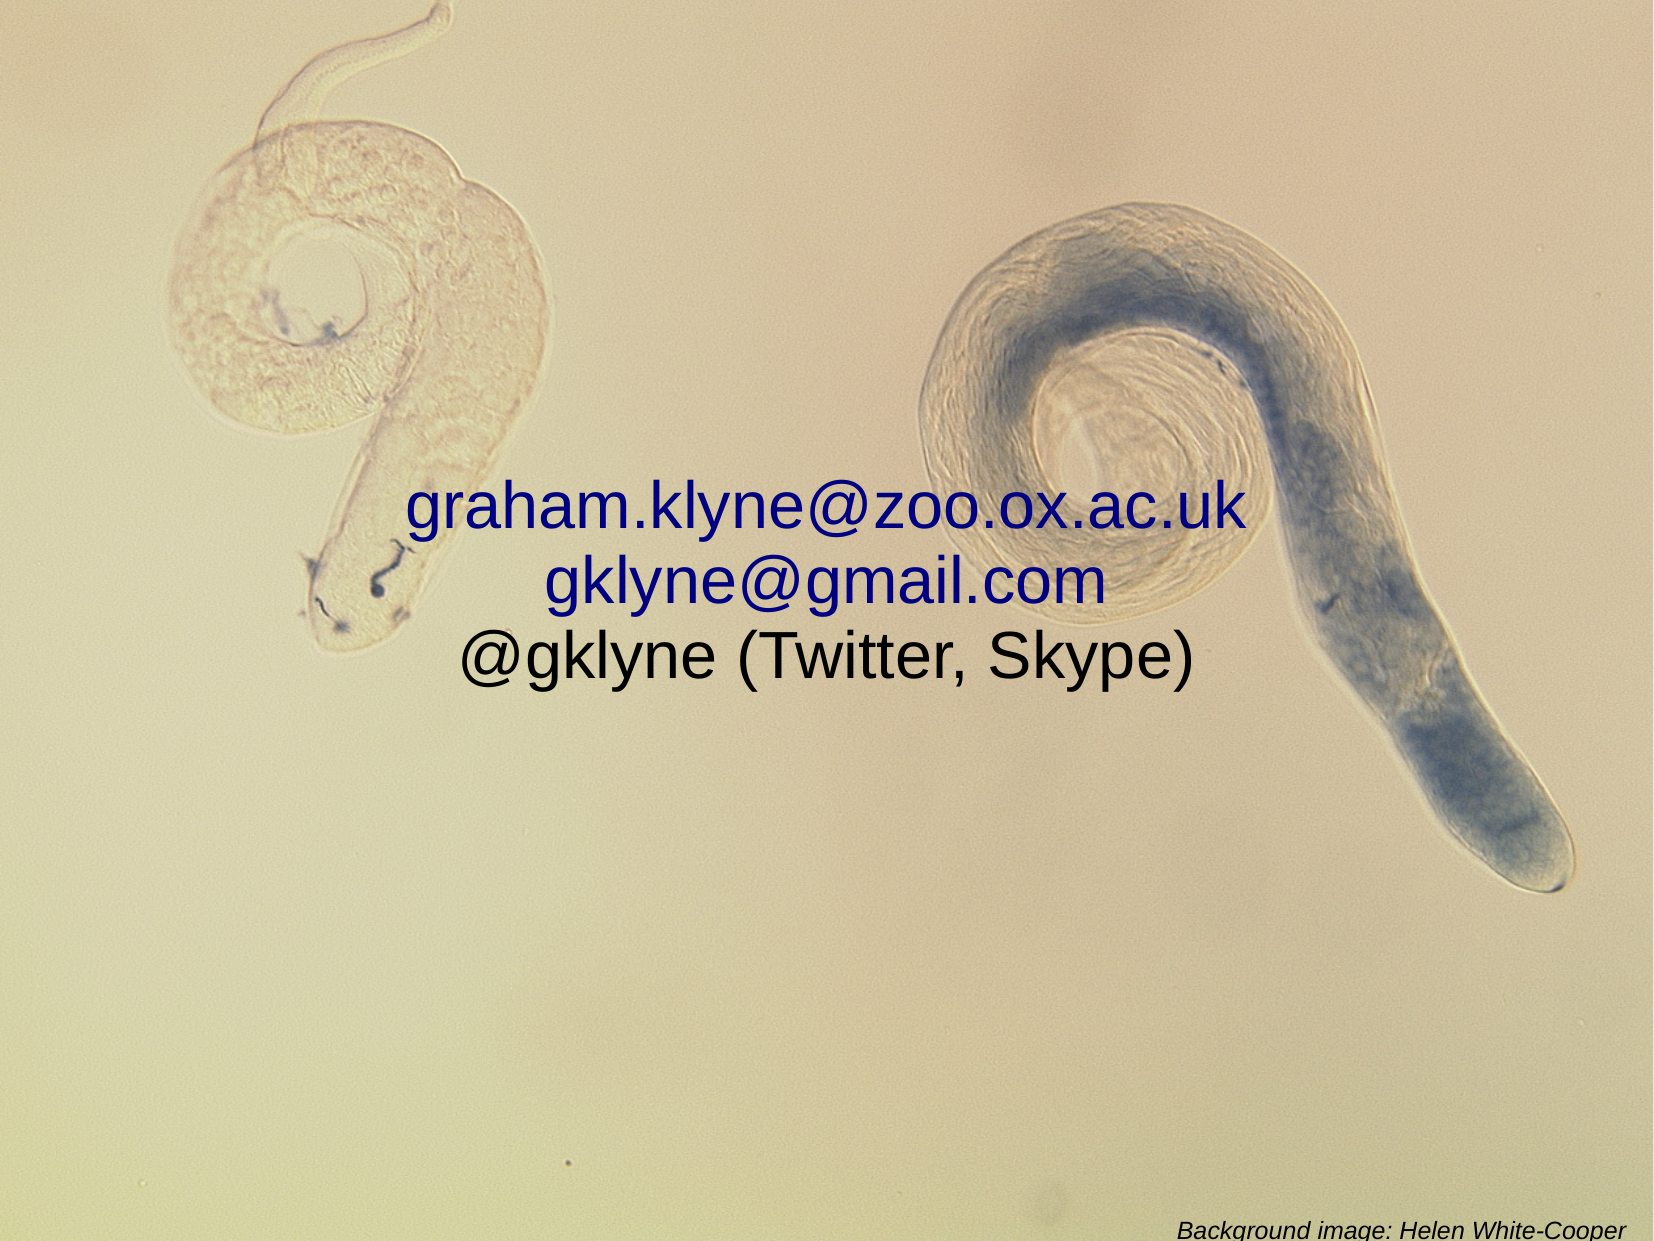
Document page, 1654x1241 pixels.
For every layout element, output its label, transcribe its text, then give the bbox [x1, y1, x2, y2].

picture [0, 0, 1654, 1241]
text_box Background image: Helen White-Cooper [862, 1209, 1642, 1241]
subtitle graham.klyne@zoo.ox.ac.uk gklyne@gmail.com @gklyne (Twitter, Skype) [82, 49, 1571, 1010]
